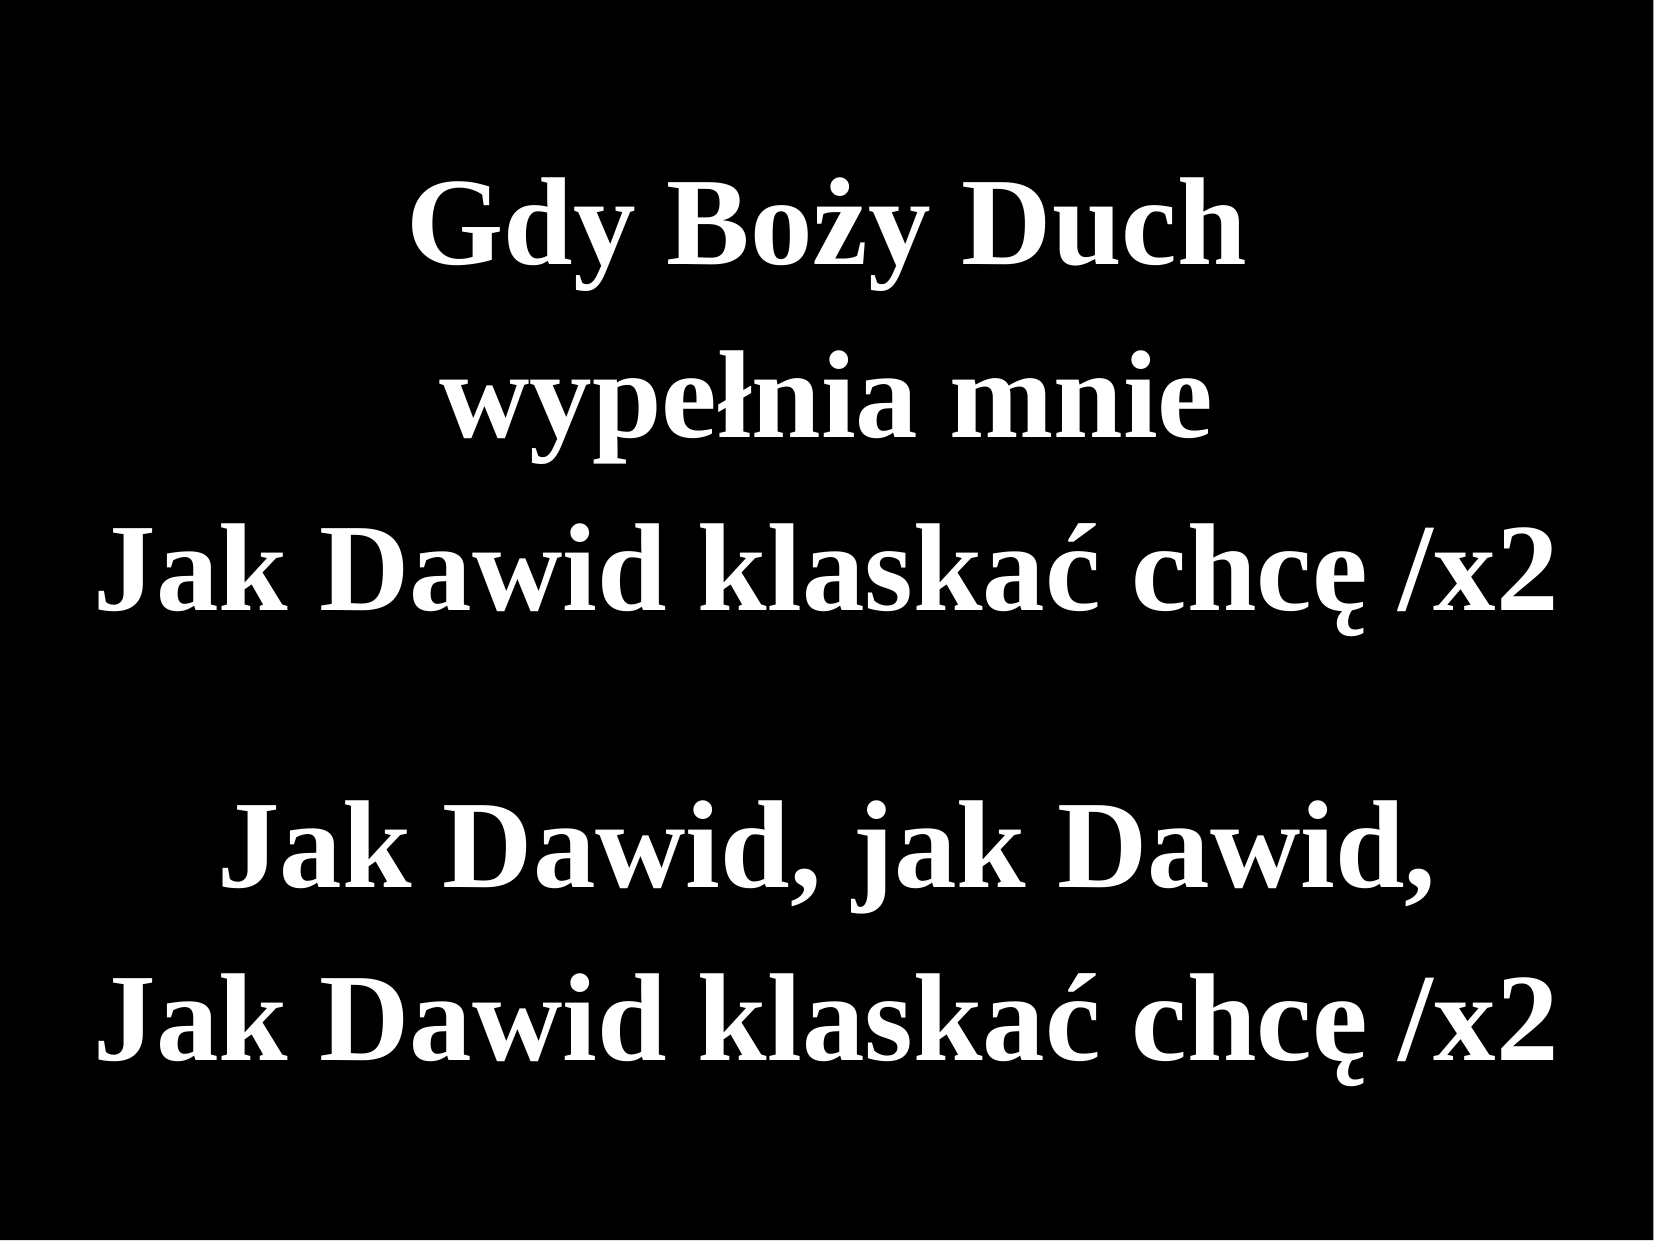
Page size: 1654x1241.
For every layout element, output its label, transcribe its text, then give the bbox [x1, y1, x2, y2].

title Gdy Boży Duch ppp wypełnia mnie ppp Jak Dawid klaskać chcę /x2 Jak Dawid, jak Dawid, ppp Jak Dawid klaskać chcę /x2 [0, 0, 1654, 1241]
